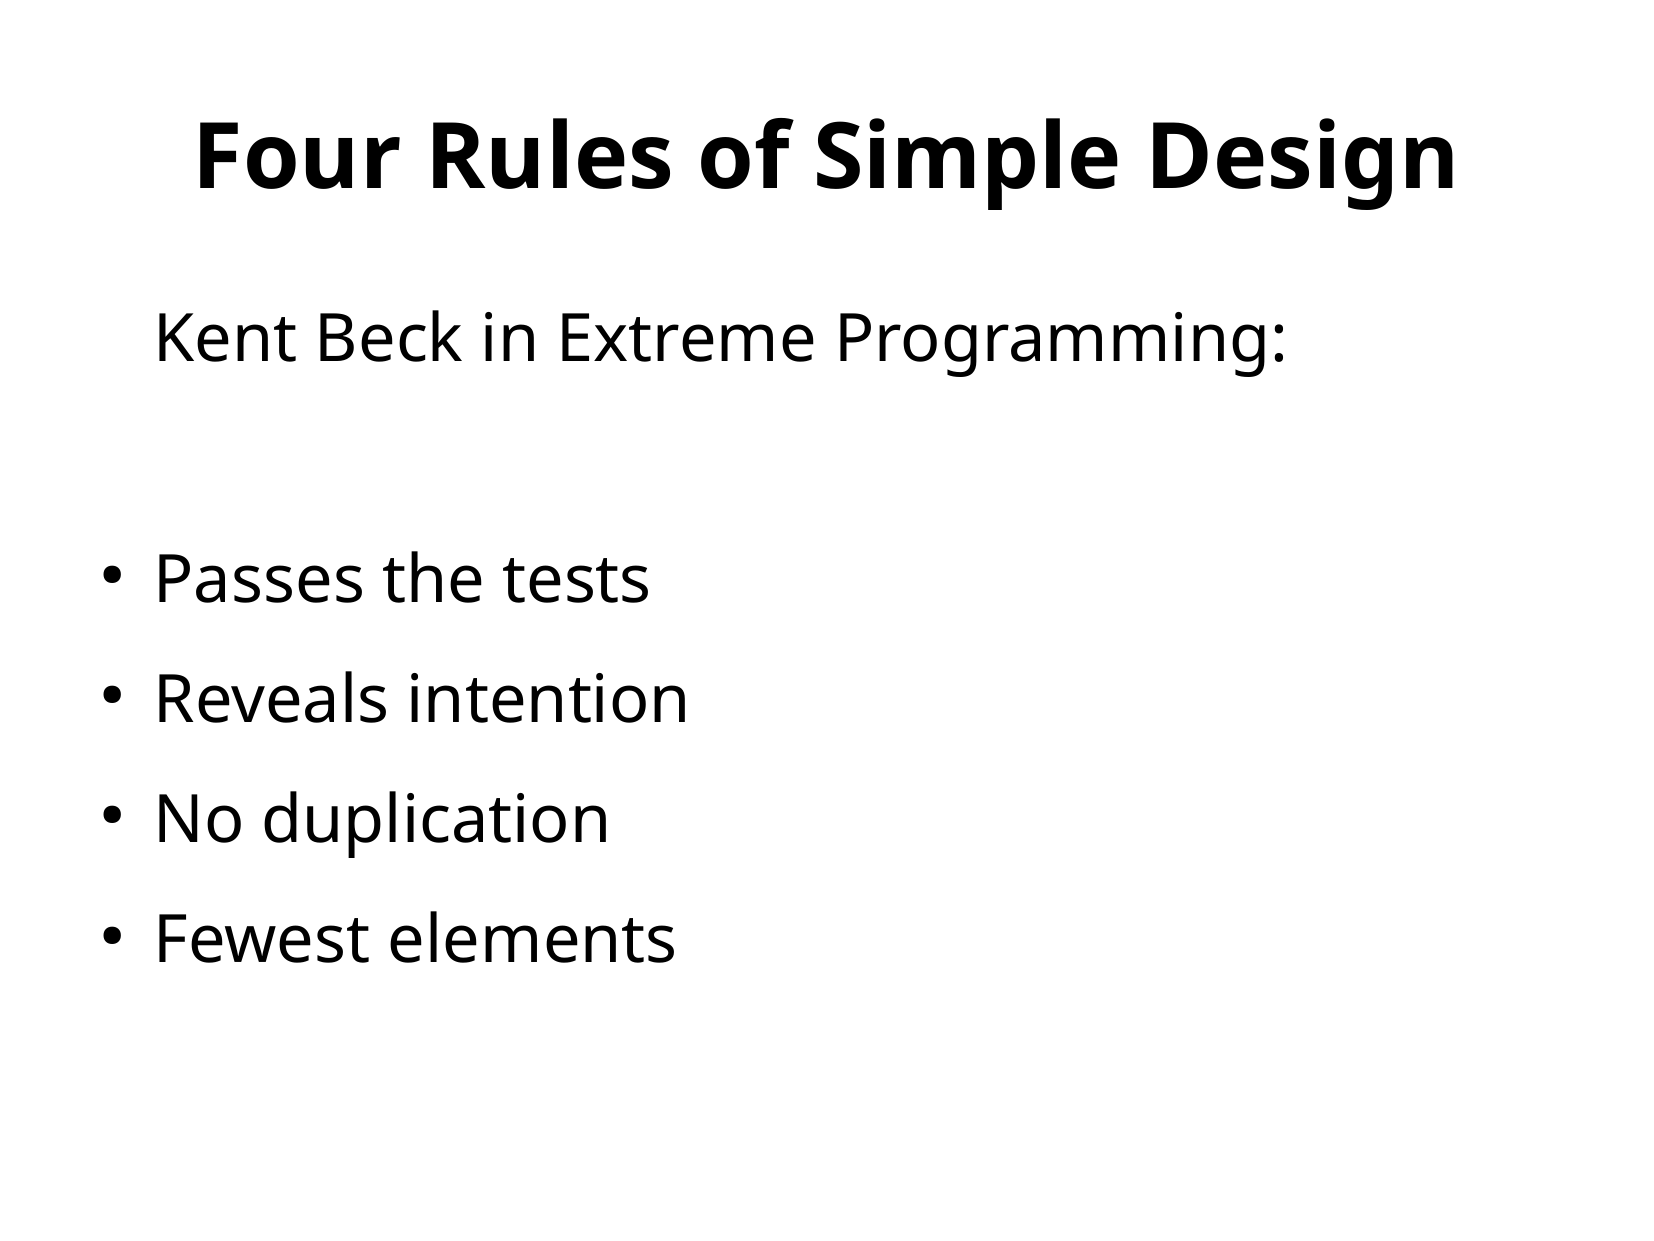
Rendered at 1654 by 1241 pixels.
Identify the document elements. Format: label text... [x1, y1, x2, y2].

list Kent Beck in Extreme Programming: Passes the tests Reveals intention No duplication Fewest elements [82, 290, 1571, 1010]
title Four Rules of Simple Design [82, 49, 1571, 257]
